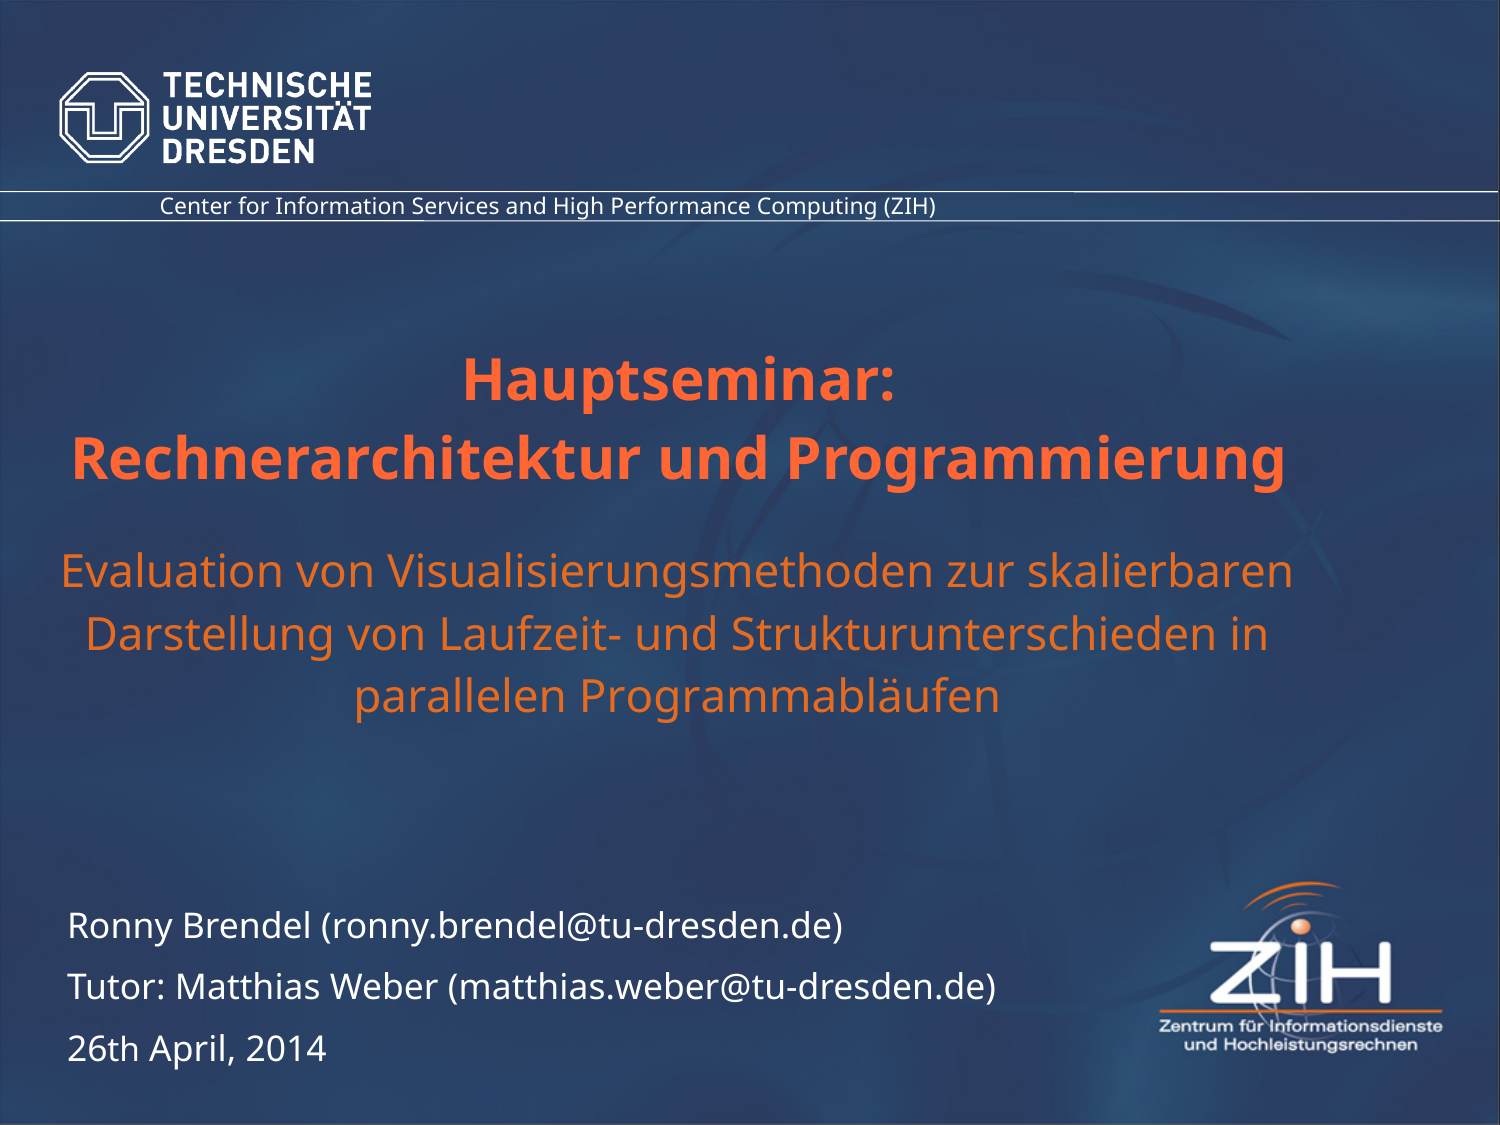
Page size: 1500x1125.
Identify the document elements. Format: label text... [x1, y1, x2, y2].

text_box Evaluation von Visualisierungsmethoden zur skalierbaren Darstellung von Laufzeit- und Strukturunterschieden in parallelen Programmabläufen [45, 531, 1456, 780]
text_box Ronny Brendel (ronny.brendel@tu-dresden.de) Tutor: Matthias Weber (matthias.weber@tu-dresden.de) 26th April, 2014 [52, 950, 1446, 1021]
text_box Hauptseminar: Rechnerarchitektur und Programmierung [55, 330, 1445, 482]
picture [0, 222, 1500, 1125]
picture [0, 0, 1500, 220]
picture [810, 203, 817, 213]
